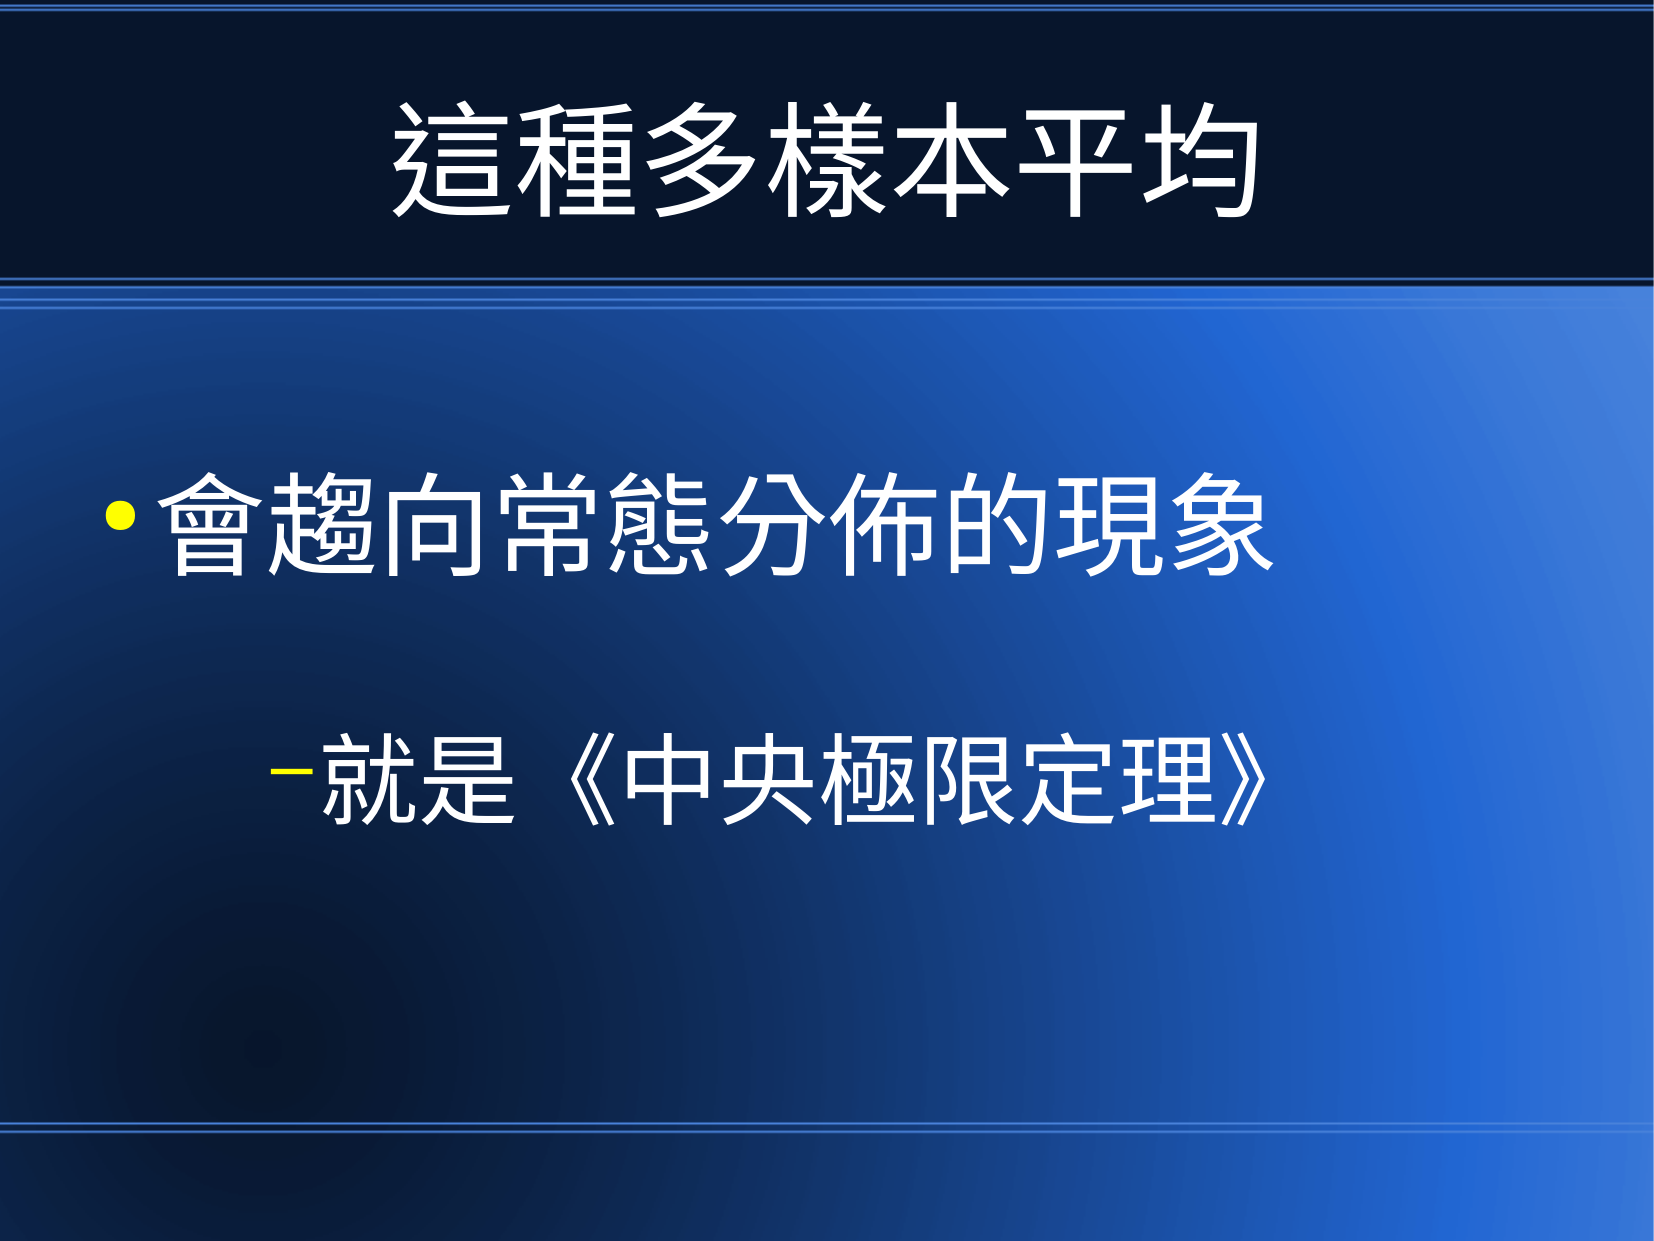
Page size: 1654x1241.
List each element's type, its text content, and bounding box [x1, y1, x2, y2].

list 會趨向常態分佈的現象 就是《中央極限定理》 [82, 355, 1571, 1241]
picture [0, 0, 1654, 1241]
title 這種多樣本平均 [82, 49, 1571, 257]
